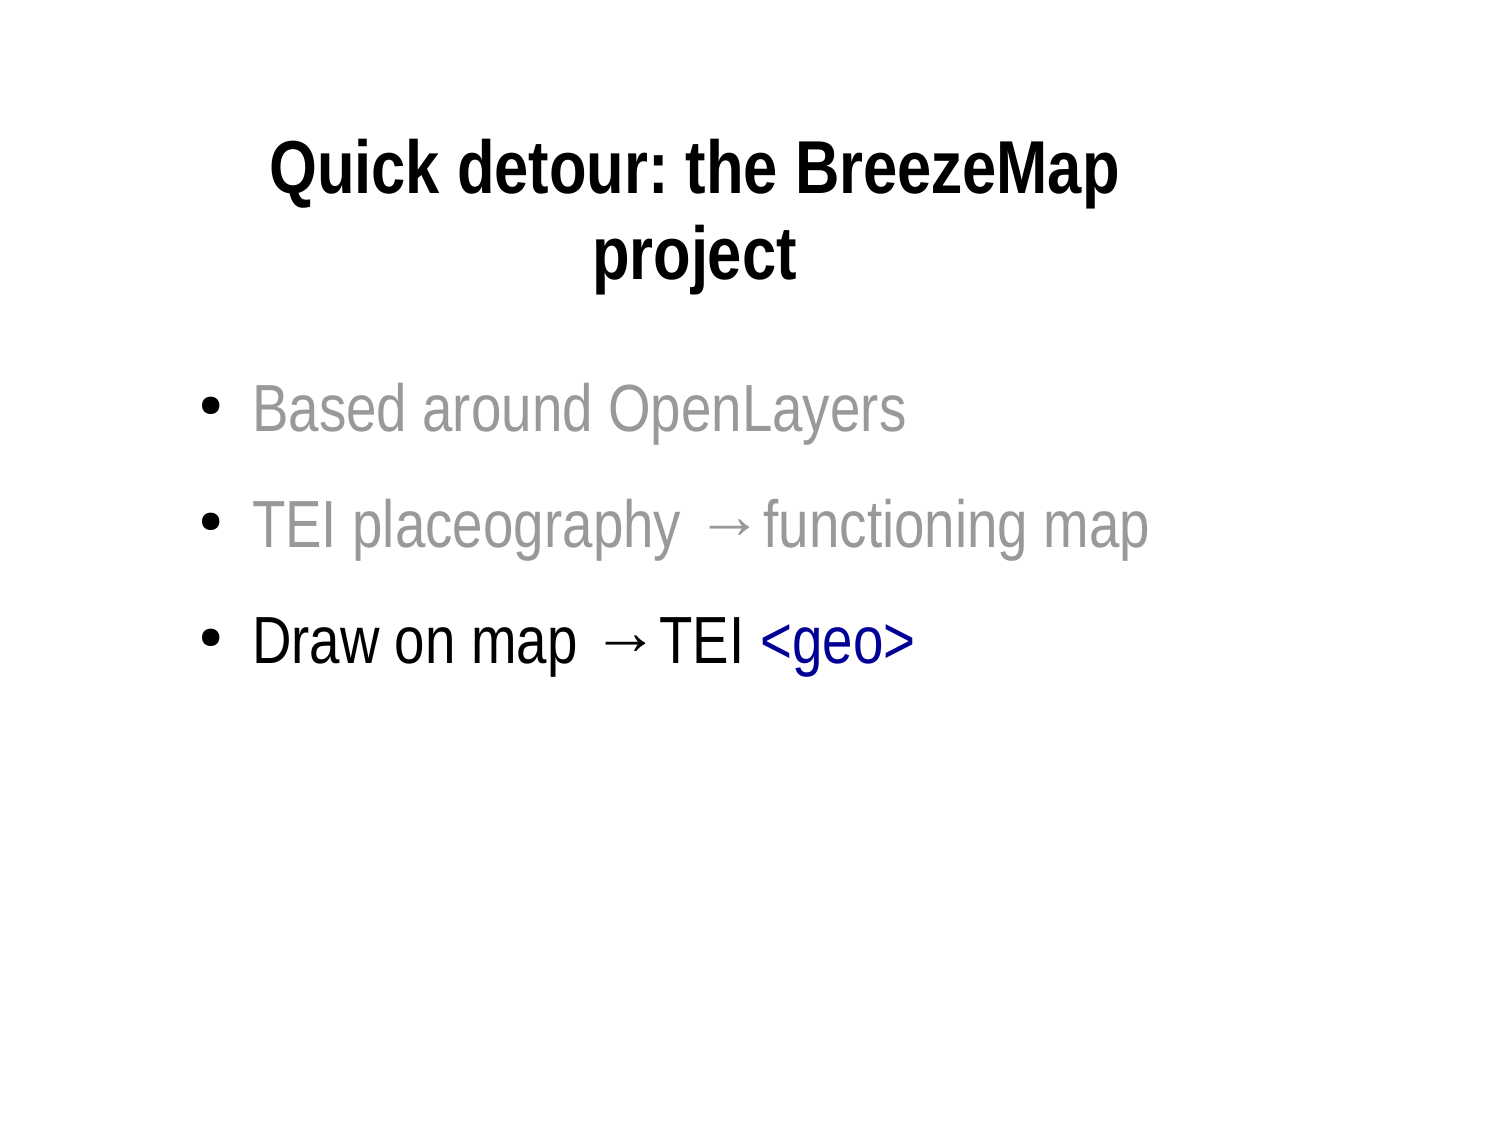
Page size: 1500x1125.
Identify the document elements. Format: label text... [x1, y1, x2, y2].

title Quick detour: the BreezeMap project [181, 115, 1209, 304]
list Based around OpenLayers TEI placeography →functioning map Draw on map →TEI <geo> [181, 368, 1382, 1050]
